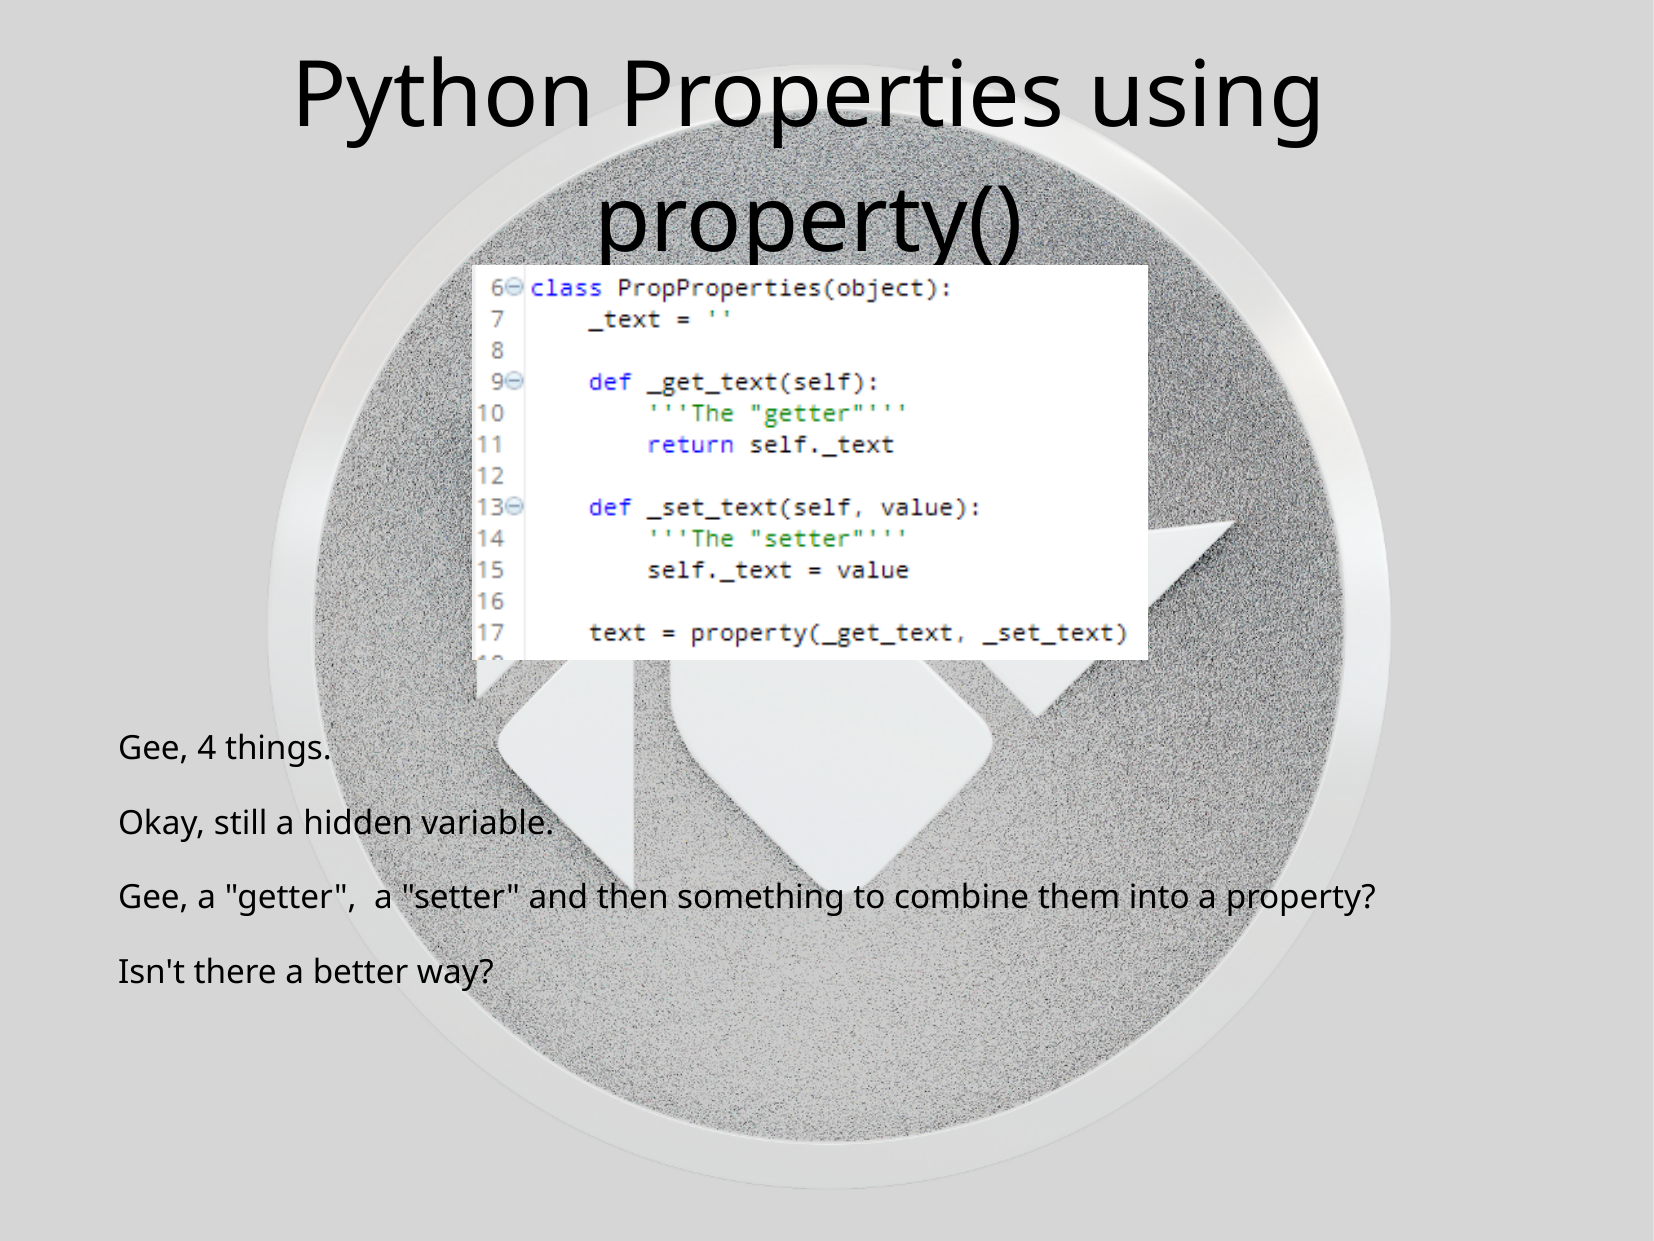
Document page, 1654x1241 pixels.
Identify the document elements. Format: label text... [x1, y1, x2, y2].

title Python Properties using property() [82, 49, 1536, 257]
list Gee, 4 things. Okay, still a hidden variable. Gee, a "getter", a "setter" and then something to combine them into a property? Isn't there a better way? [118, 723, 1447, 980]
picture [0, 0, 1654, 1241]
